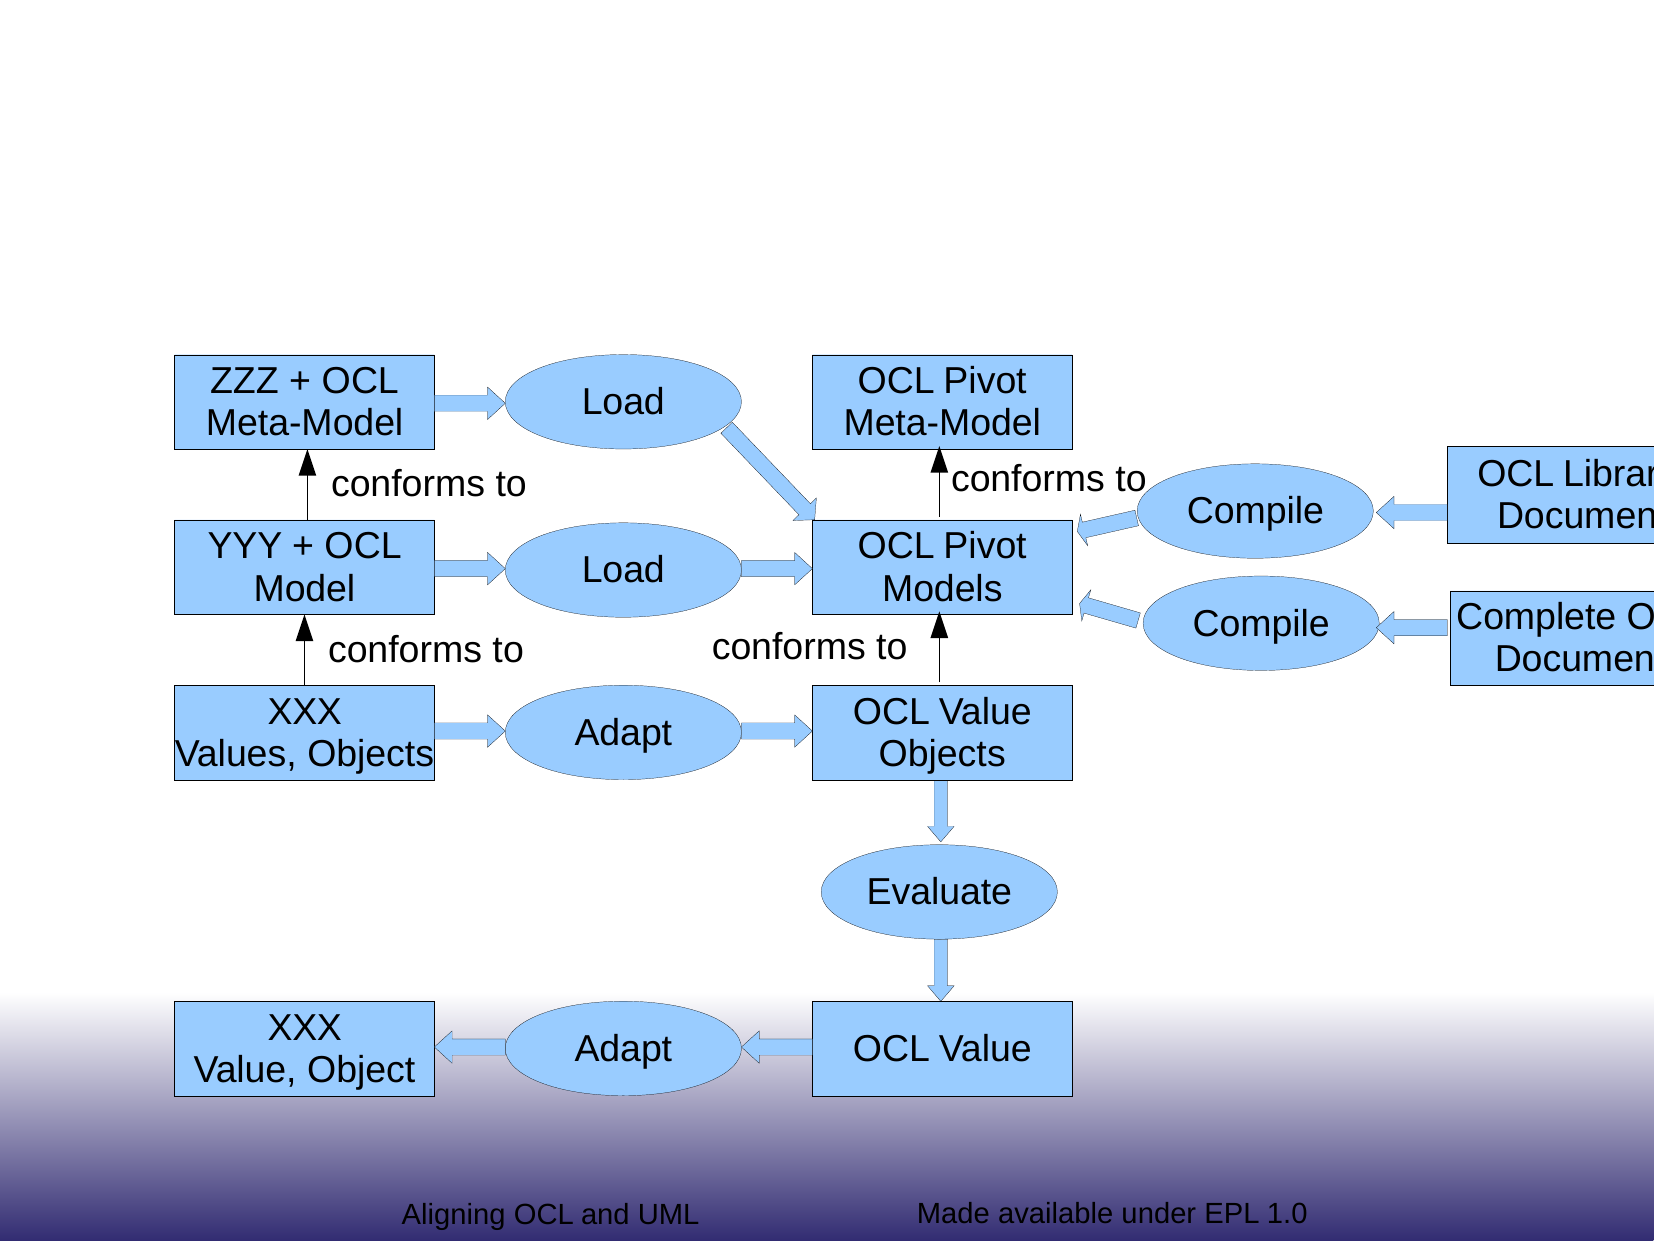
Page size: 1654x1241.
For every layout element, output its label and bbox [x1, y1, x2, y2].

chart [127, 233, 1654, 1210]
